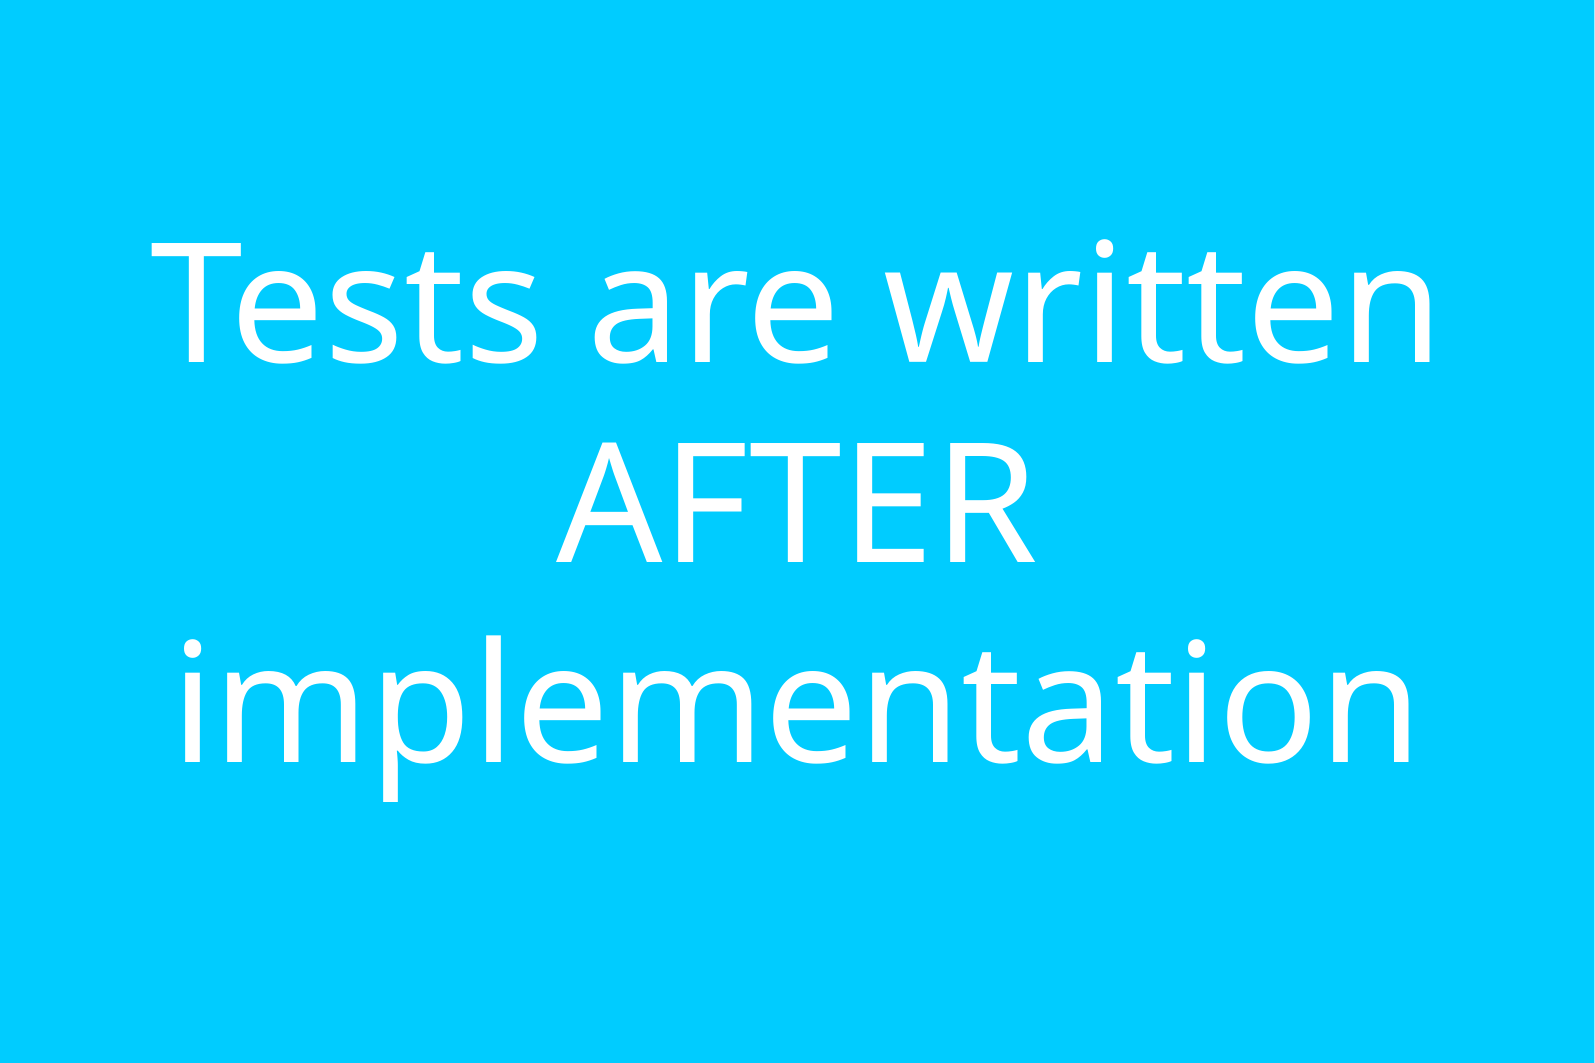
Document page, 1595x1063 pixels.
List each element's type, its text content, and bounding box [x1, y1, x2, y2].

text_box Tests are written AFTER implementation [79, 42, 1515, 951]
